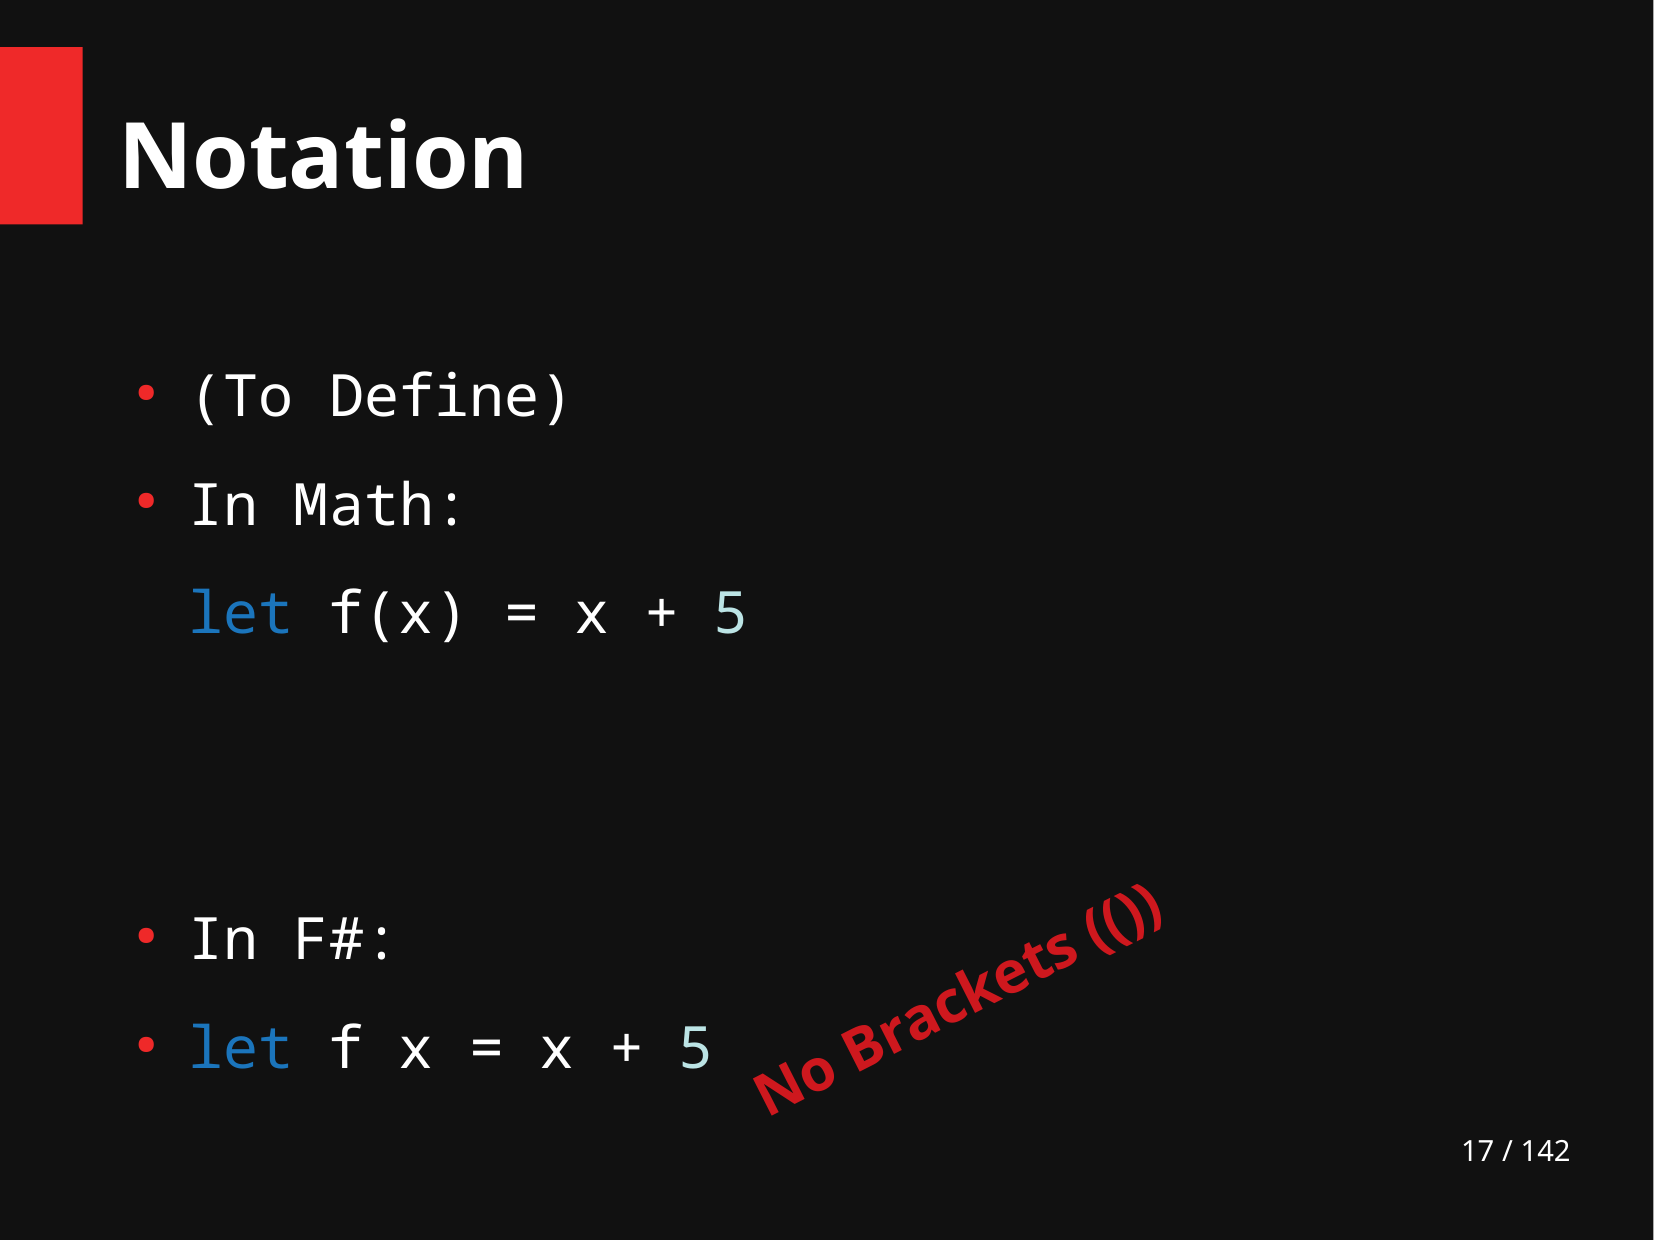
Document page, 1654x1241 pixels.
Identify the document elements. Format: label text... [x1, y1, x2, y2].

title Notation [118, 49, 1571, 257]
list (To Define) In Math: let f(x) = x + 5 In F#: let f x = x + 5 [118, 354, 1536, 1074]
text_box No Brackets (()) [723, 831, 1229, 1161]
